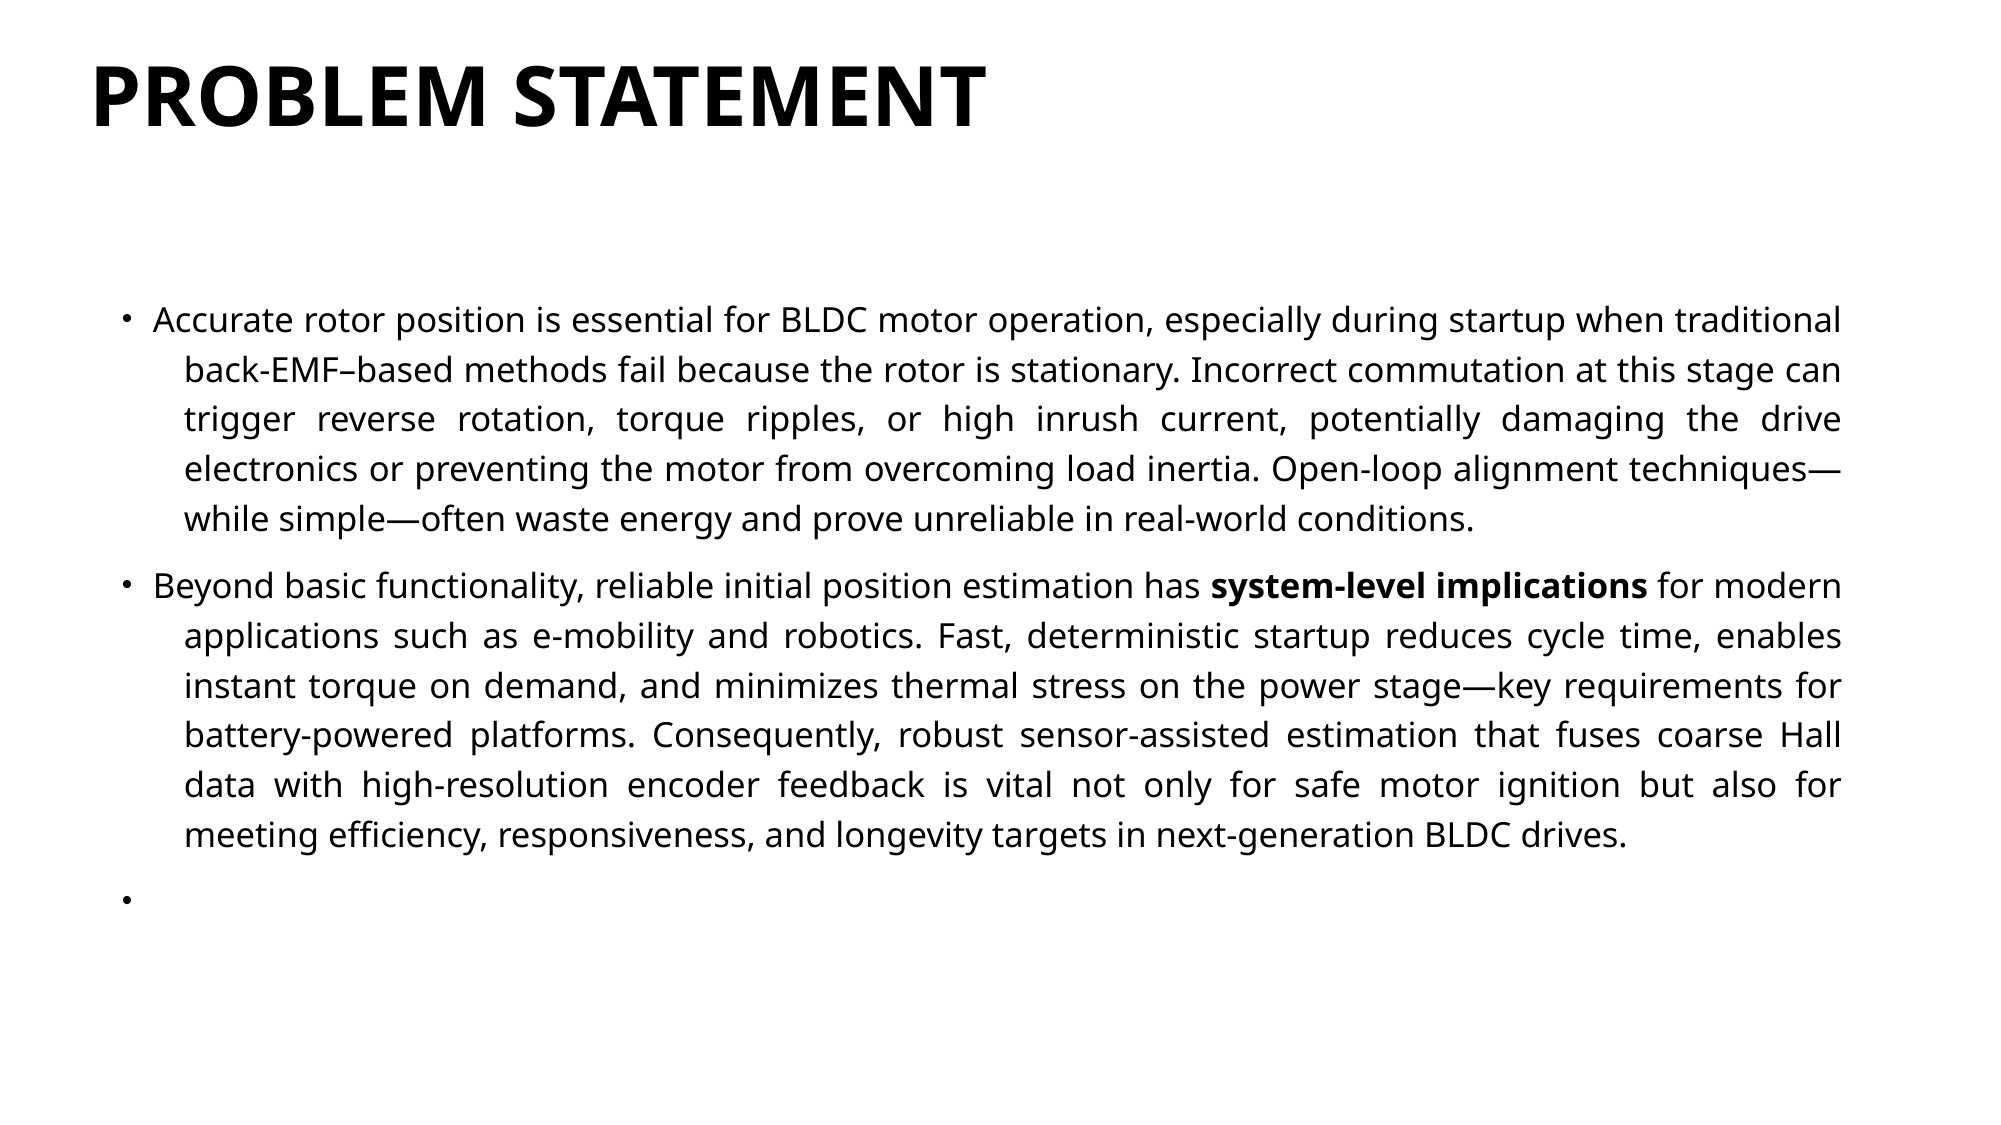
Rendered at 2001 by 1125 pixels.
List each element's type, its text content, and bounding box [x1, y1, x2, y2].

list Accurate rotor position is essential for BLDC motor operation, especially during startup when traditional back‑EMF–based methods fail because the rotor is stationary. Incorrect commutation at this stage can trigger reverse rotation, torque ripples, or high inrush current, potentially damaging the drive electronics or preventing the motor from overcoming load inertia. Open‑loop alignment techniques—while simple—often waste energy and prove unreliable in real‑world conditions. Beyond basic functionality, reliable initial position estimation has system‑level implications for modern applications such as e‑mobility and robotics. Fast, deterministic startup reduces cycle time, enables instant torque on demand, and minimizes thermal stress on the power stage—key requirements for battery‑powered platforms. Consequently, robust sensor‑assisted estimation that fuses coarse Hall data with high‑resolution encoder feedback is vital not only for safe motor ignition but also for meeting efficiency, responsiveness, and longevity targets in next‑generation BLDC drives. [106, 281, 1858, 889]
title PROBLEM STATEMENT [74, 35, 1862, 216]
